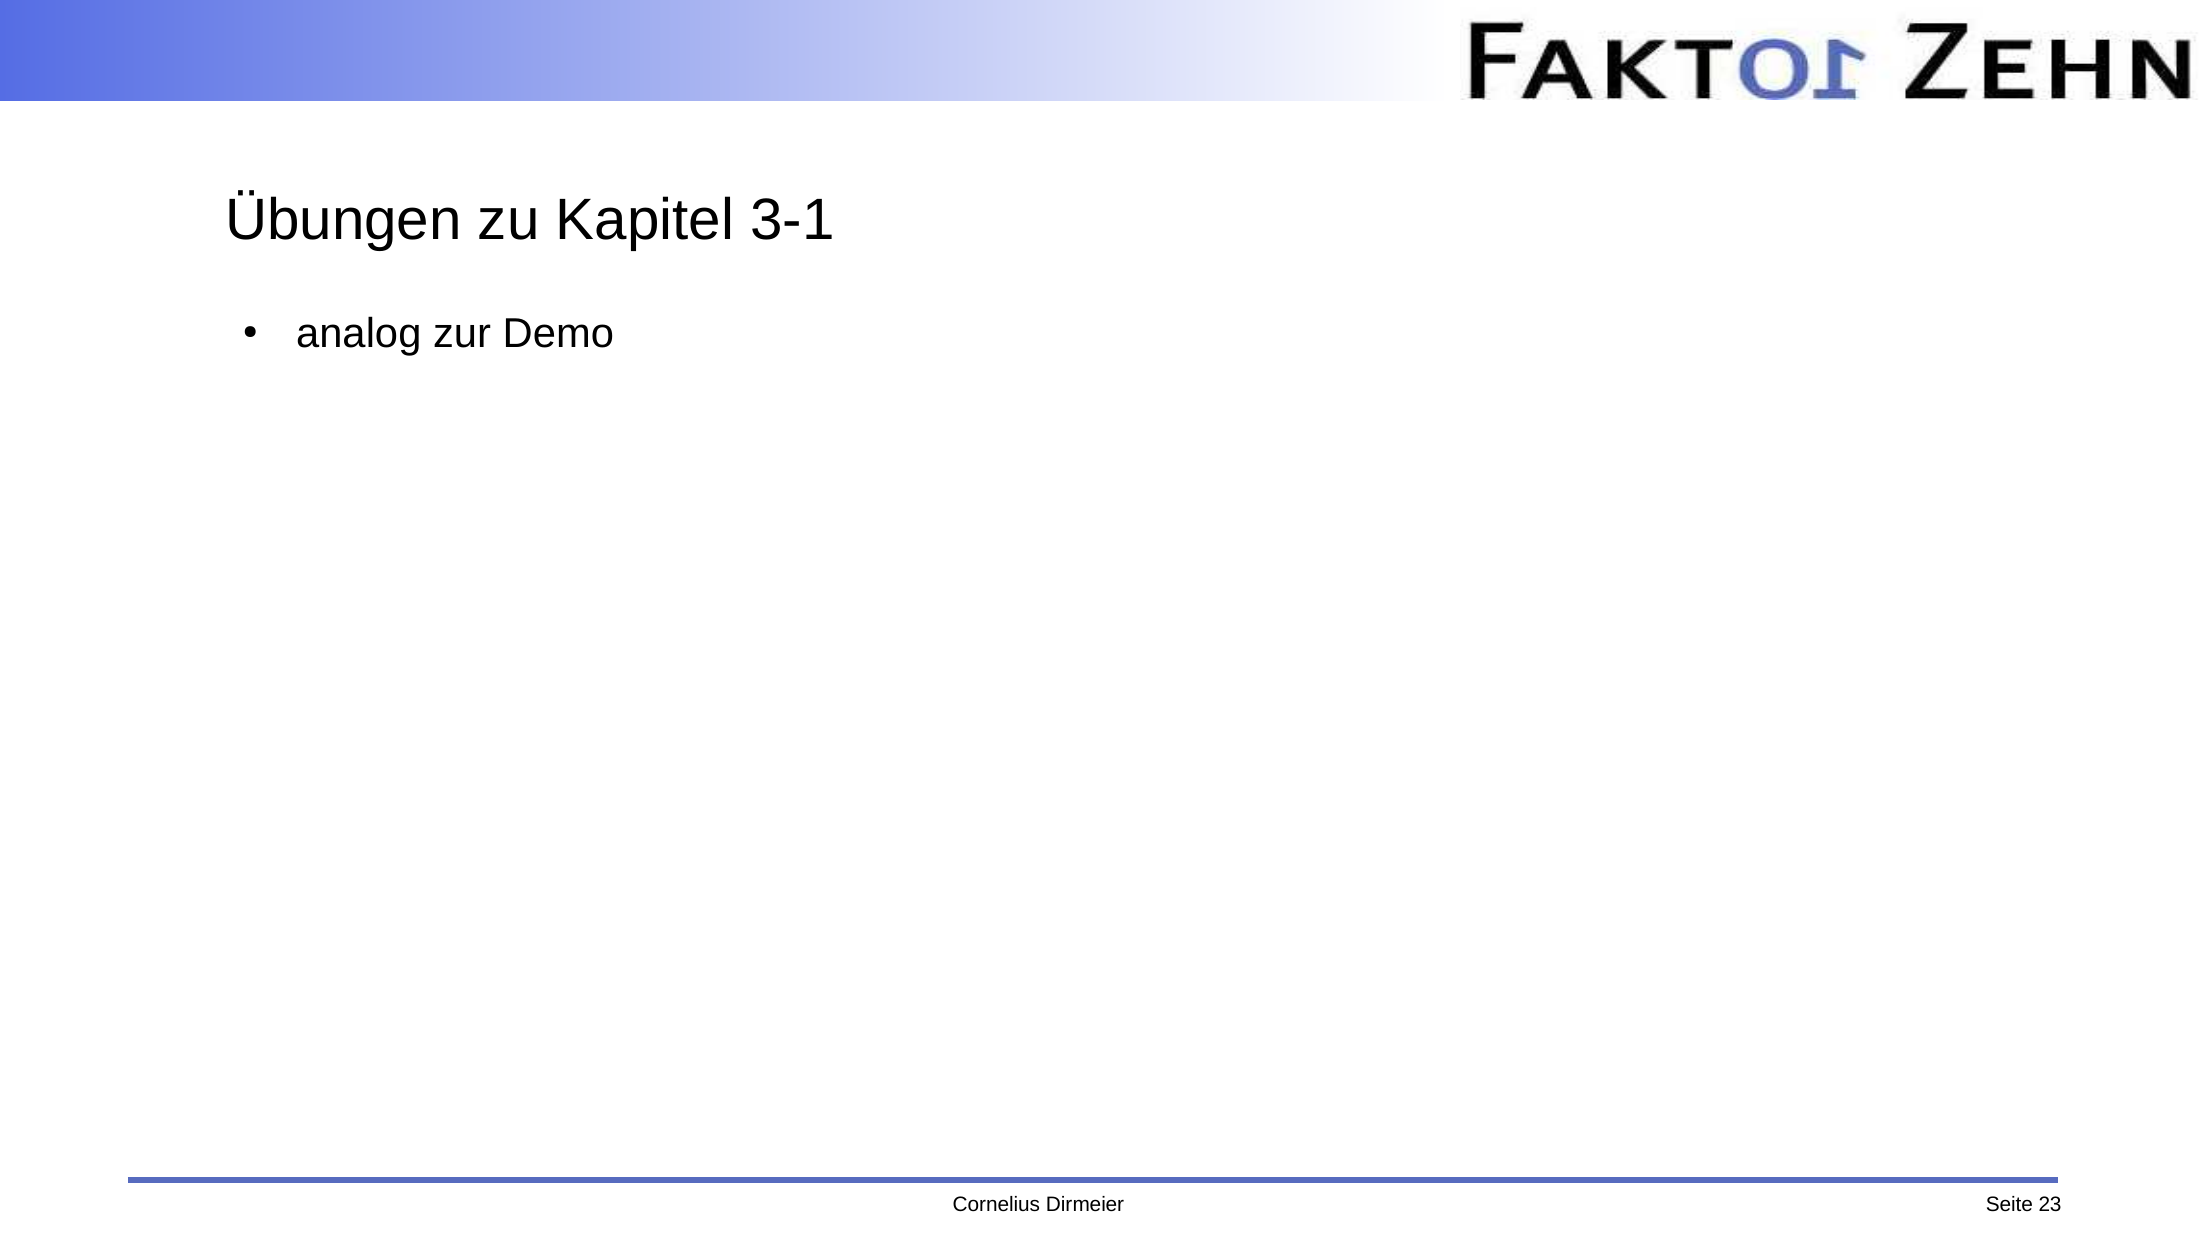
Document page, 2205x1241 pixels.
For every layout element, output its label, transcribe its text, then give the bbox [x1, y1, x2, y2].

picture [1460, 7, 2202, 100]
title Übungen zu Kapitel 3-1 [225, 142, 1981, 296]
list analog zur Demo [225, 310, 1981, 1078]
